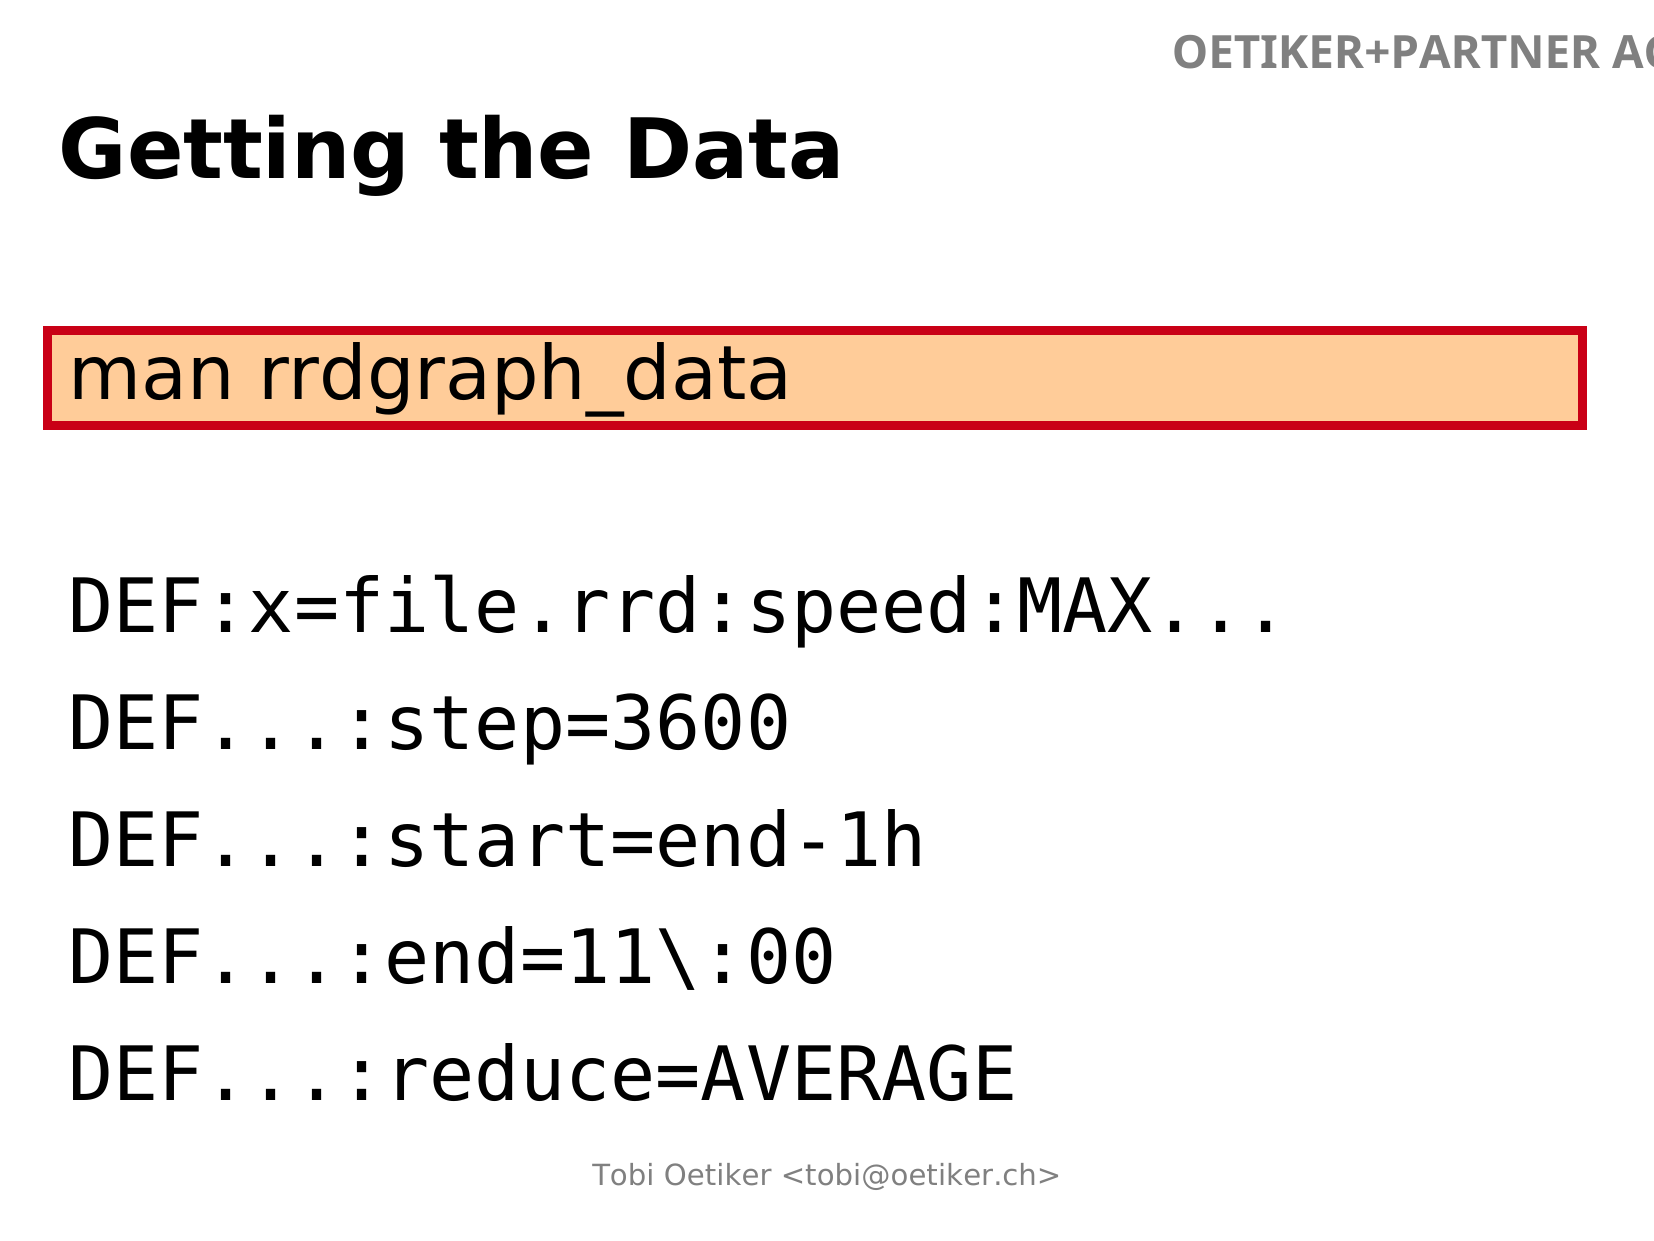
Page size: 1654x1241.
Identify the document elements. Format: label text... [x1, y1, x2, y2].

title Getting the Data [59, 75, 1607, 225]
text_box [1571, 330, 1583, 426]
list man rrdgraph_data DEF:x=file.rrd:speed:MAX... DEF...:step=3600 DEF...:start=end-1h DEF...:end=11\:00 DEF...:reduce=AVERAGE [50, 329, 1571, 1119]
